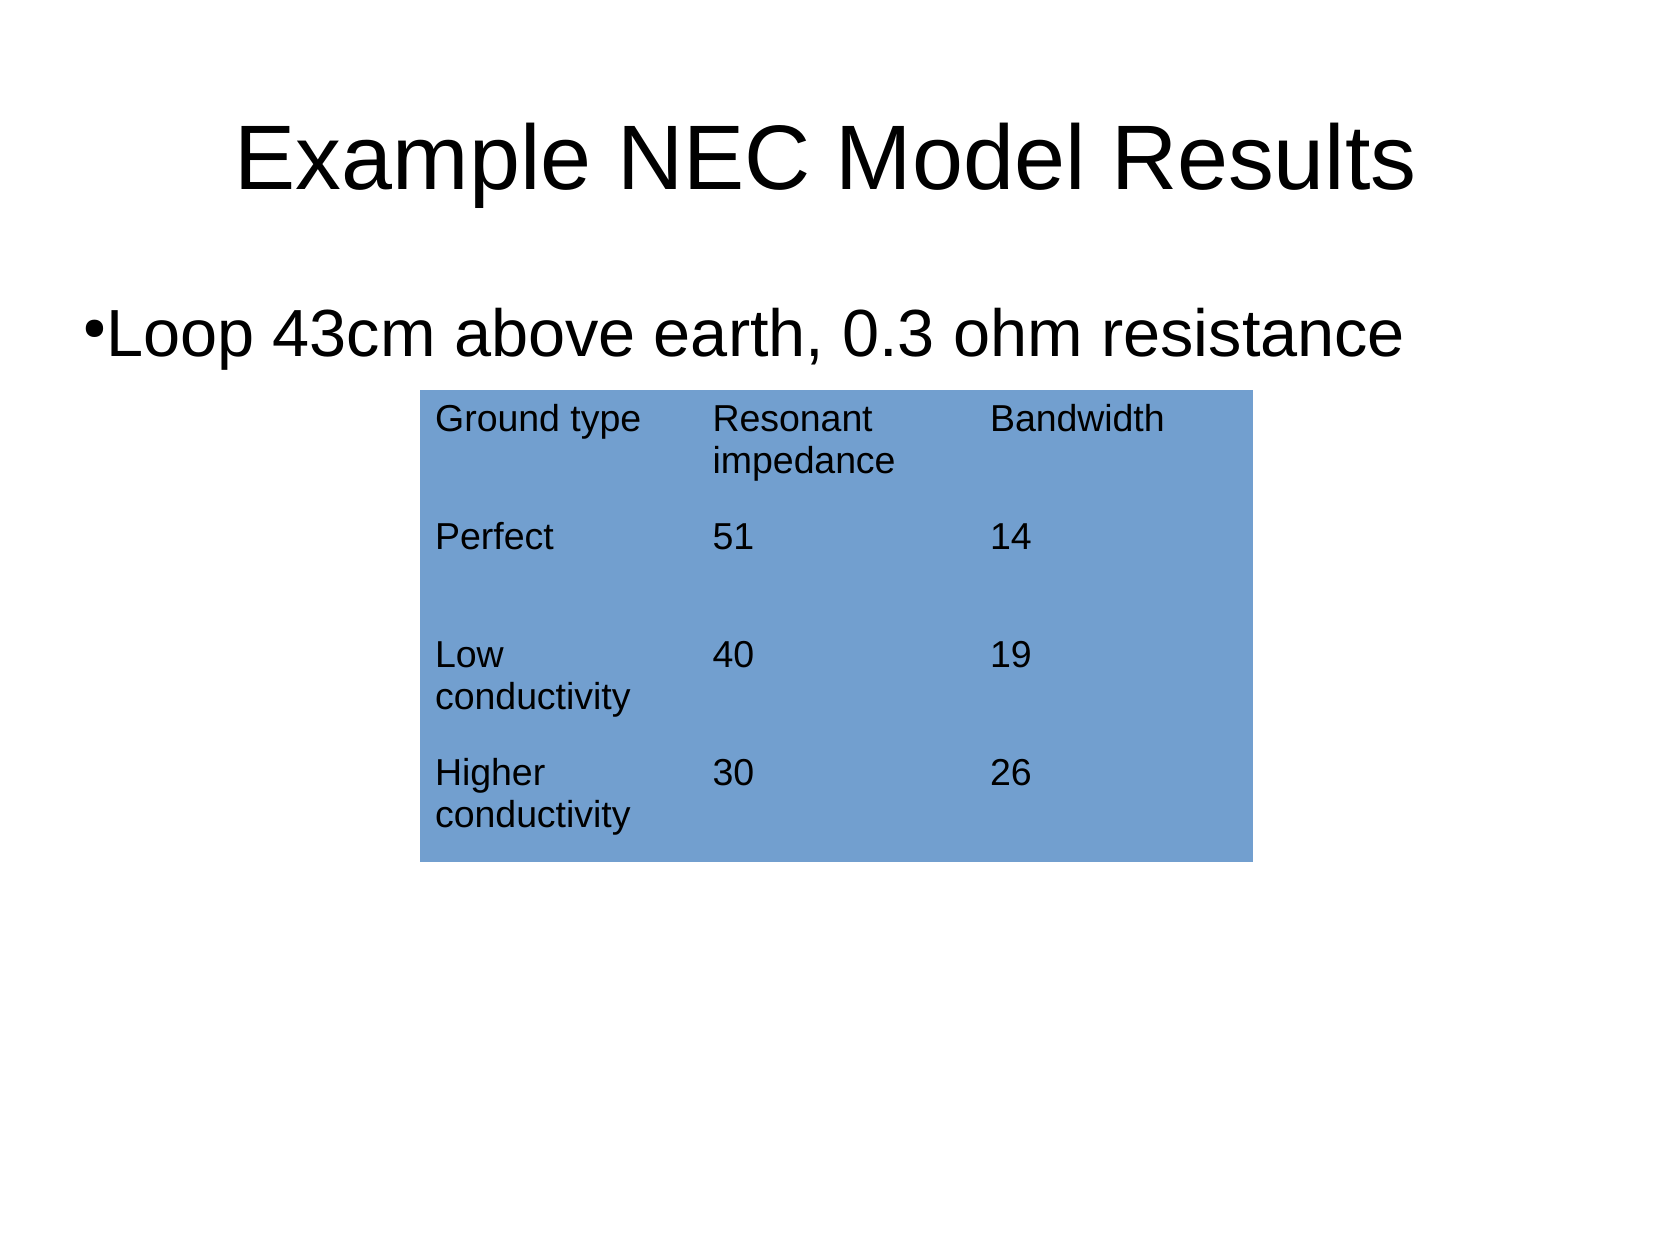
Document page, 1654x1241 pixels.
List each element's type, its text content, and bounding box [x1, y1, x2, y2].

table_cell 40 [698, 626, 975, 744]
table_cell 14 [975, 508, 1253, 626]
list Loop 43cm above earth, 0.3 ohm resistance [82, 290, 1571, 1010]
table_header Resonant impedance [698, 390, 975, 508]
table_cell 26 [975, 744, 1253, 862]
title Example NEC Model Results [82, 49, 1571, 257]
table_cell 19 [975, 626, 1253, 744]
table_cell 51 [698, 508, 975, 626]
table_cell Perfect [420, 508, 698, 626]
table_cell Higher conductivity [420, 744, 698, 862]
table_cell Low conductivity [420, 626, 698, 744]
table_cell 30 [698, 744, 975, 862]
table_header Bandwidth [975, 390, 1253, 508]
table_header Ground type [420, 390, 698, 508]
